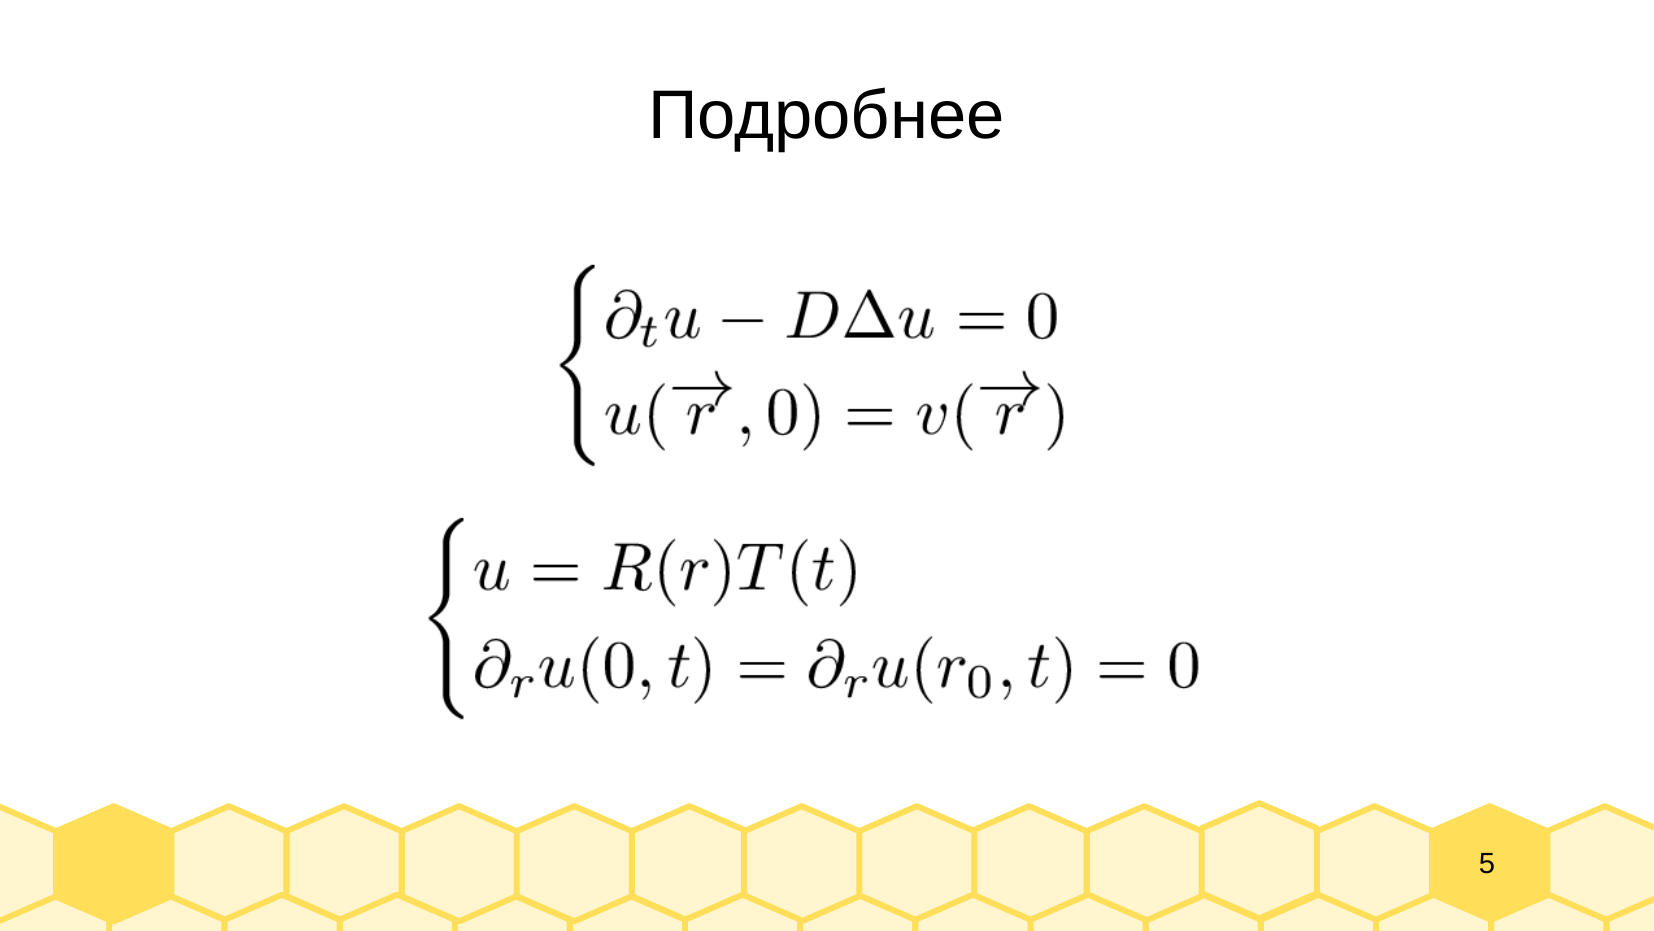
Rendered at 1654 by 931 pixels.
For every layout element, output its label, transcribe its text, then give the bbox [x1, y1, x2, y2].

picture [374, 217, 1279, 758]
title Подробнее [82, 37, 1571, 193]
